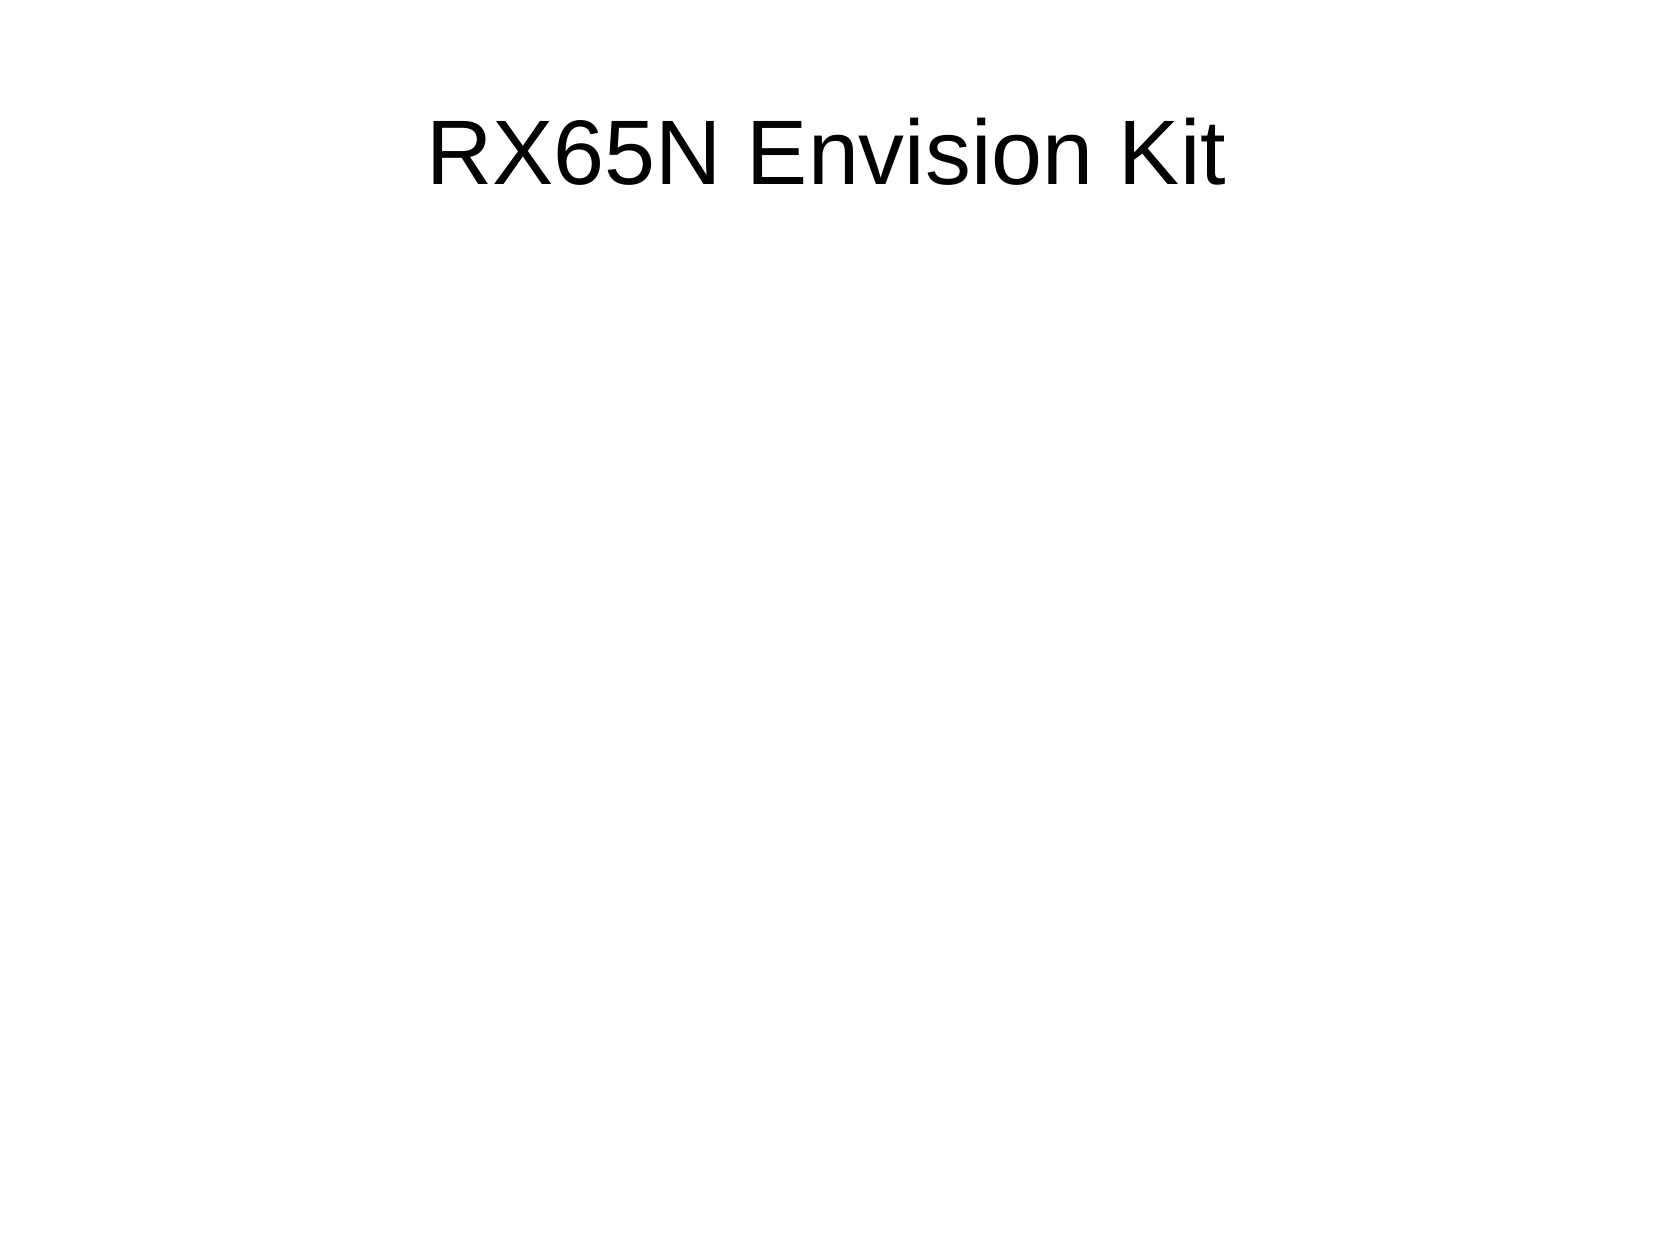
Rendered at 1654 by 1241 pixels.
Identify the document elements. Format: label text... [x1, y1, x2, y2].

title RX65N Envision Kit [82, 49, 1571, 257]
